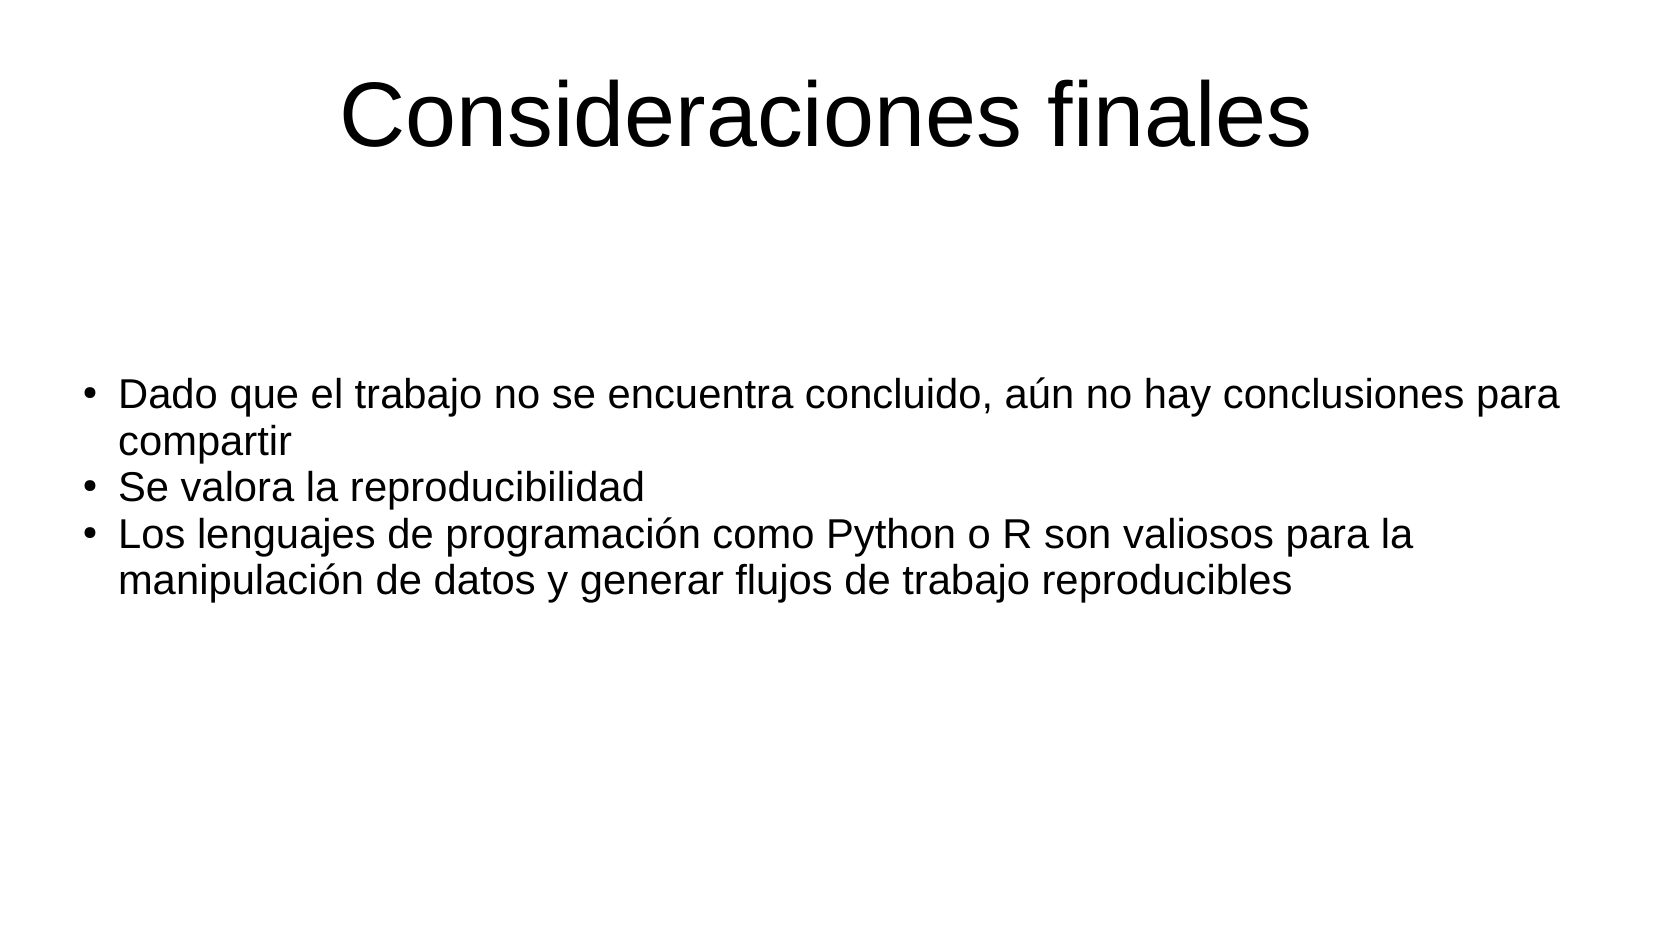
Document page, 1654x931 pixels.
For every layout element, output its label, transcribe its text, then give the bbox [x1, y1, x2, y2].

title Consideraciones finales [82, 37, 1571, 193]
subtitle Dado que el trabajo no se encuentra concluido, aún no hay conclusiones para compartir Se valora la reproducibilidad Los lenguajes de programación como Python o R son valiosos para la manipulación de datos y generar flujos de trabajo reproducibles [82, 217, 1571, 758]
